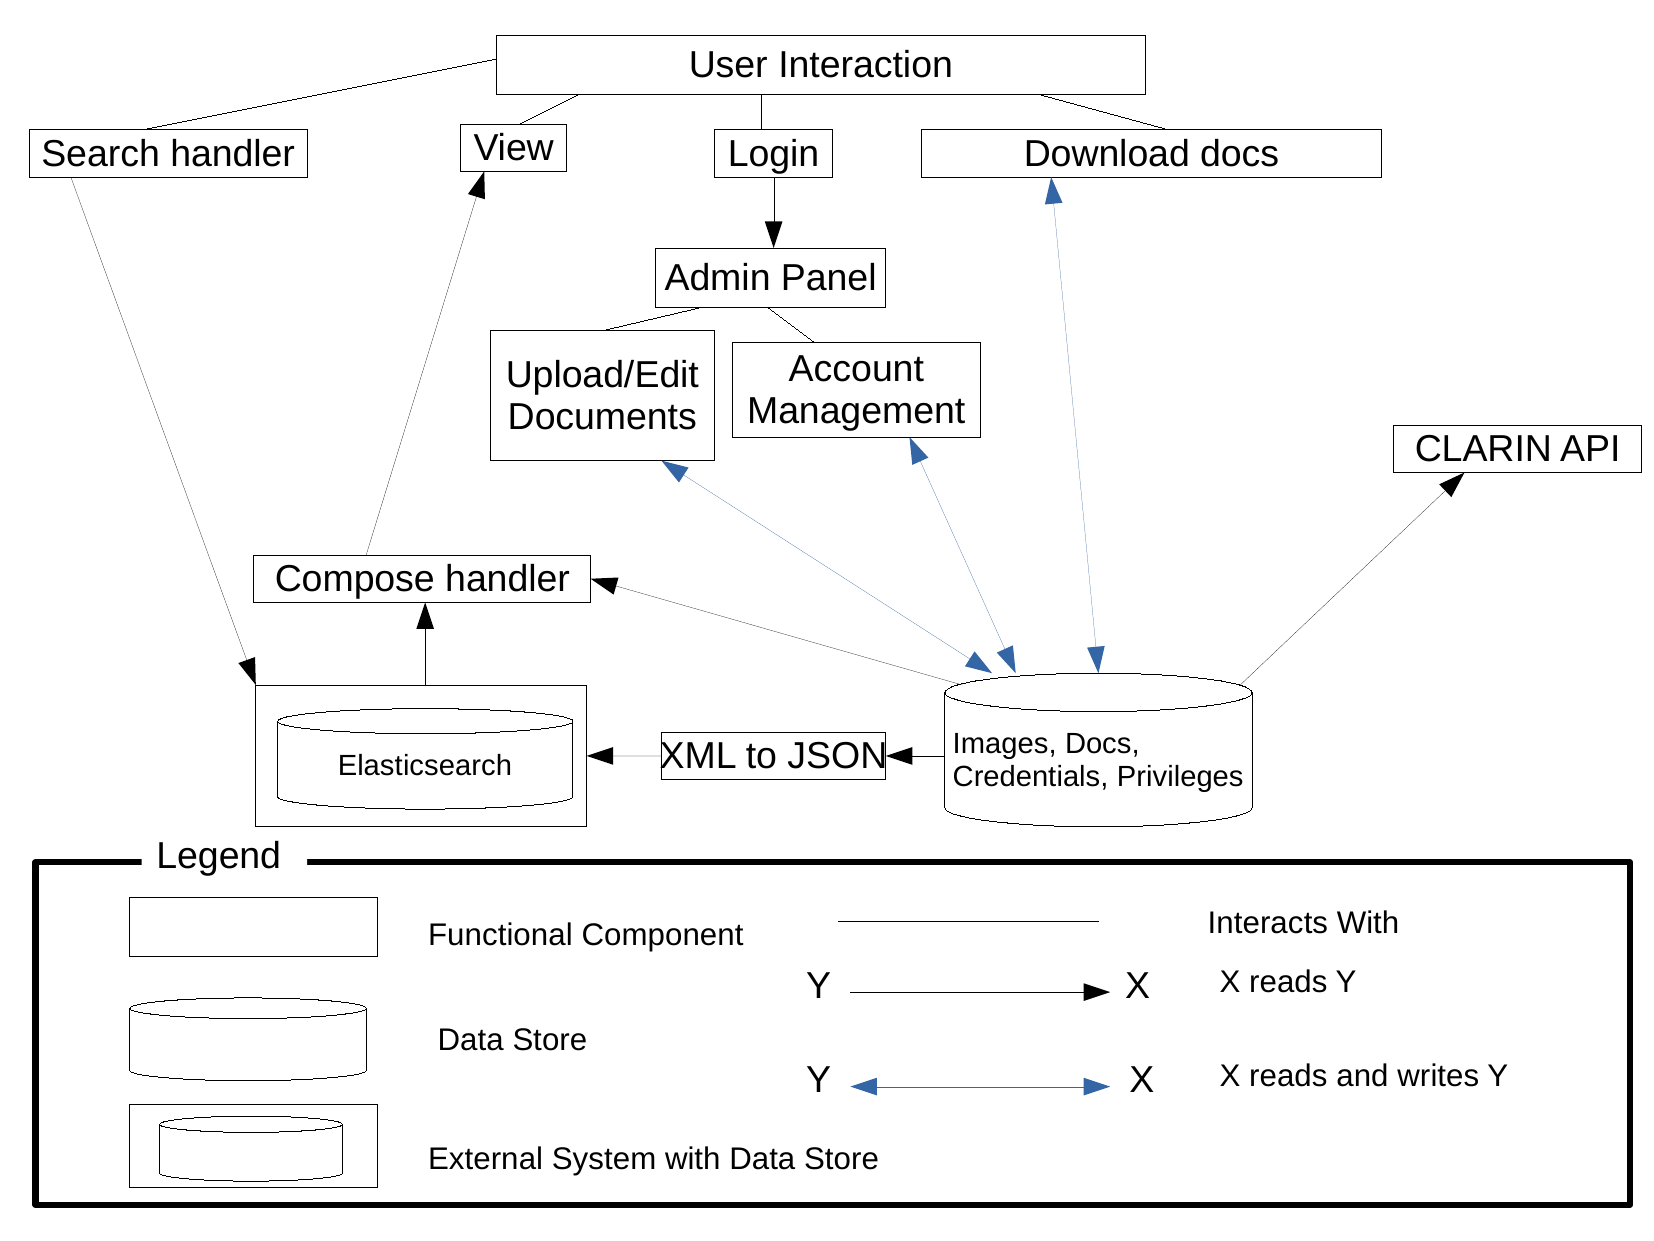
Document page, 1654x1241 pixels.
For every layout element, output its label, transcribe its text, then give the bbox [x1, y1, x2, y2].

text_box Account Management [732, 342, 981, 438]
text_box Login [714, 129, 833, 178]
text_box Legend [141, 826, 308, 884]
text_box External System with Data Store [413, 1133, 910, 1184]
text_box Download docs [921, 129, 1382, 178]
text_box View [460, 124, 567, 172]
text_box Search handler [29, 129, 308, 178]
text_box Upload/Edit Documents [490, 330, 715, 461]
text_box [35, 862, 1630, 1205]
text_box XML to JSON [661, 732, 886, 780]
text_box Compose handler [253, 555, 591, 603]
text_box Images, Docs, Credentials, Privileges [944, 693, 1253, 827]
text_box Admin Panel [655, 248, 886, 308]
text_box CLARIN API [1393, 425, 1642, 473]
text_box Elasticsearch [277, 722, 573, 810]
text_box User Interaction [496, 35, 1146, 95]
